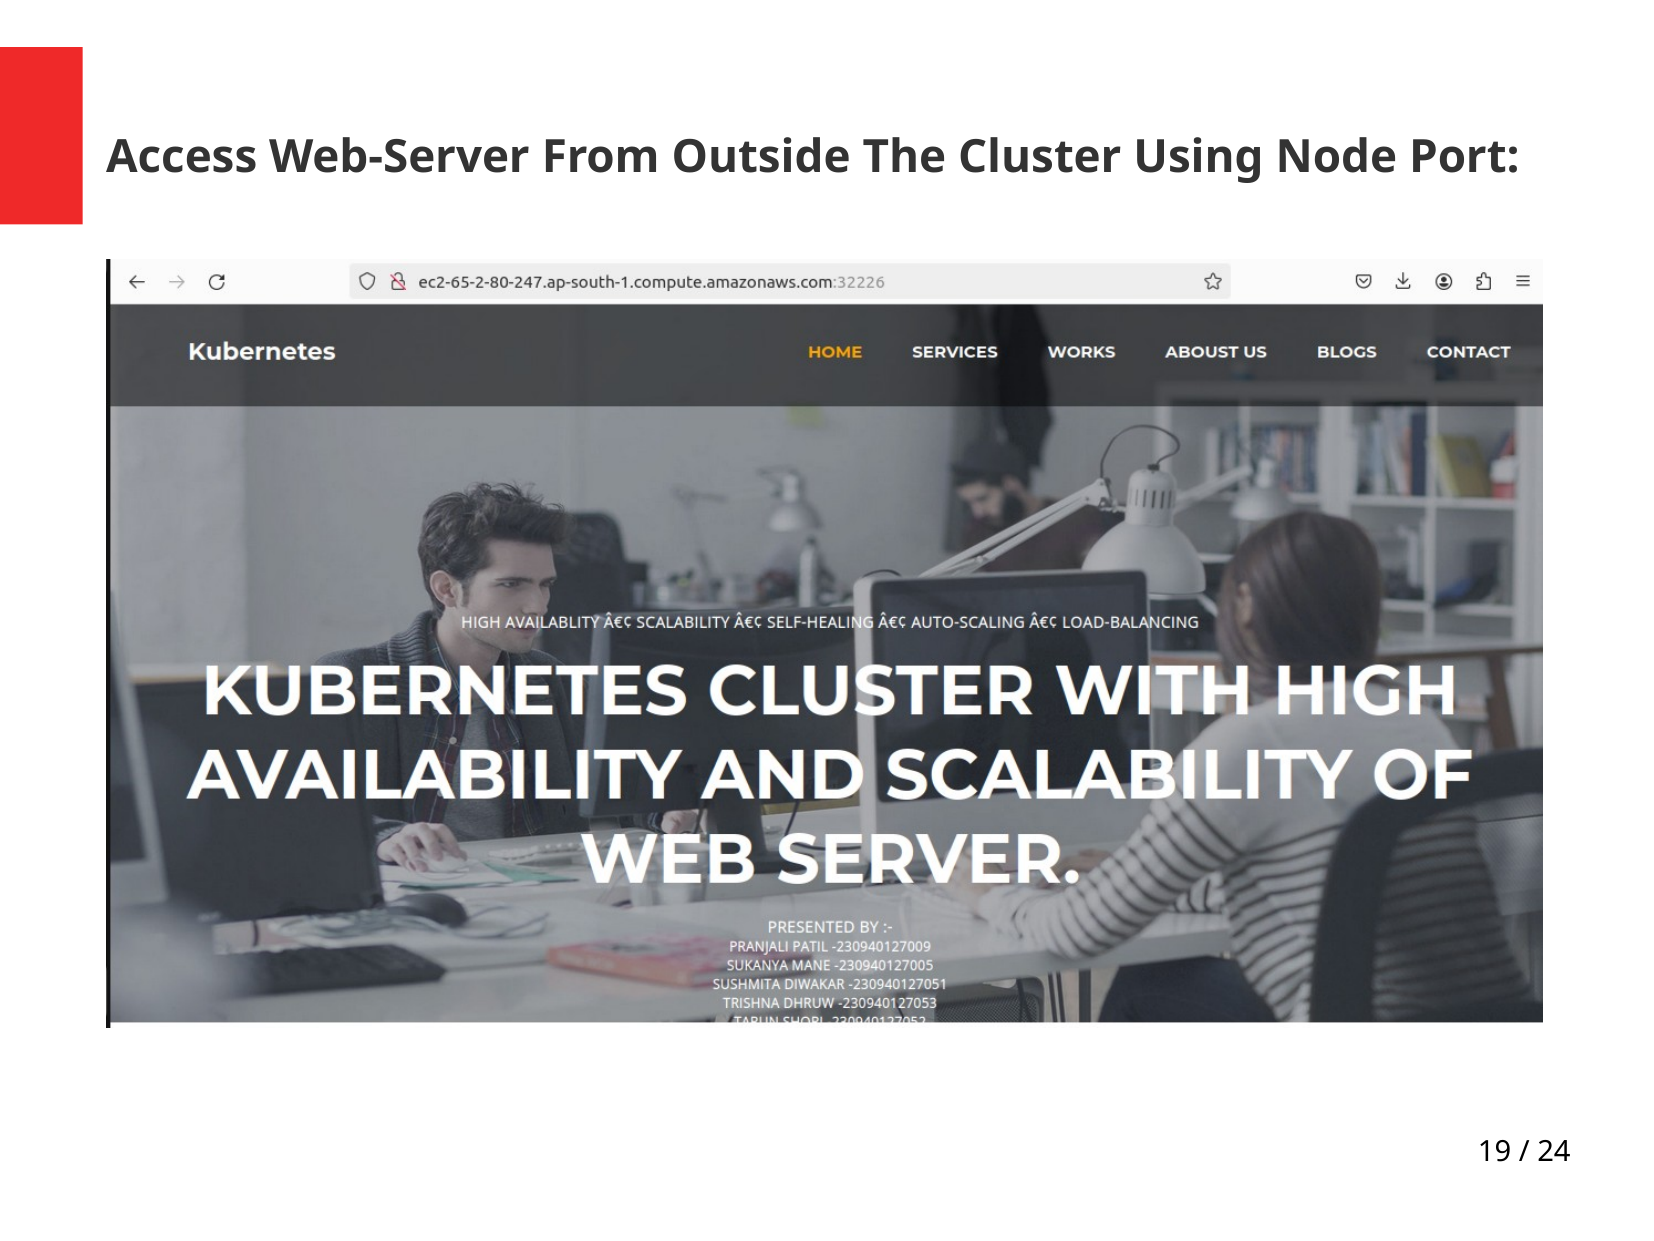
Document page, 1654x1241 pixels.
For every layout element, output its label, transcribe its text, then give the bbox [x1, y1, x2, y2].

title Access Web-Server From Outside The Cluster Using Node Port: [106, 84, 1607, 225]
picture [106, 259, 1543, 1028]
